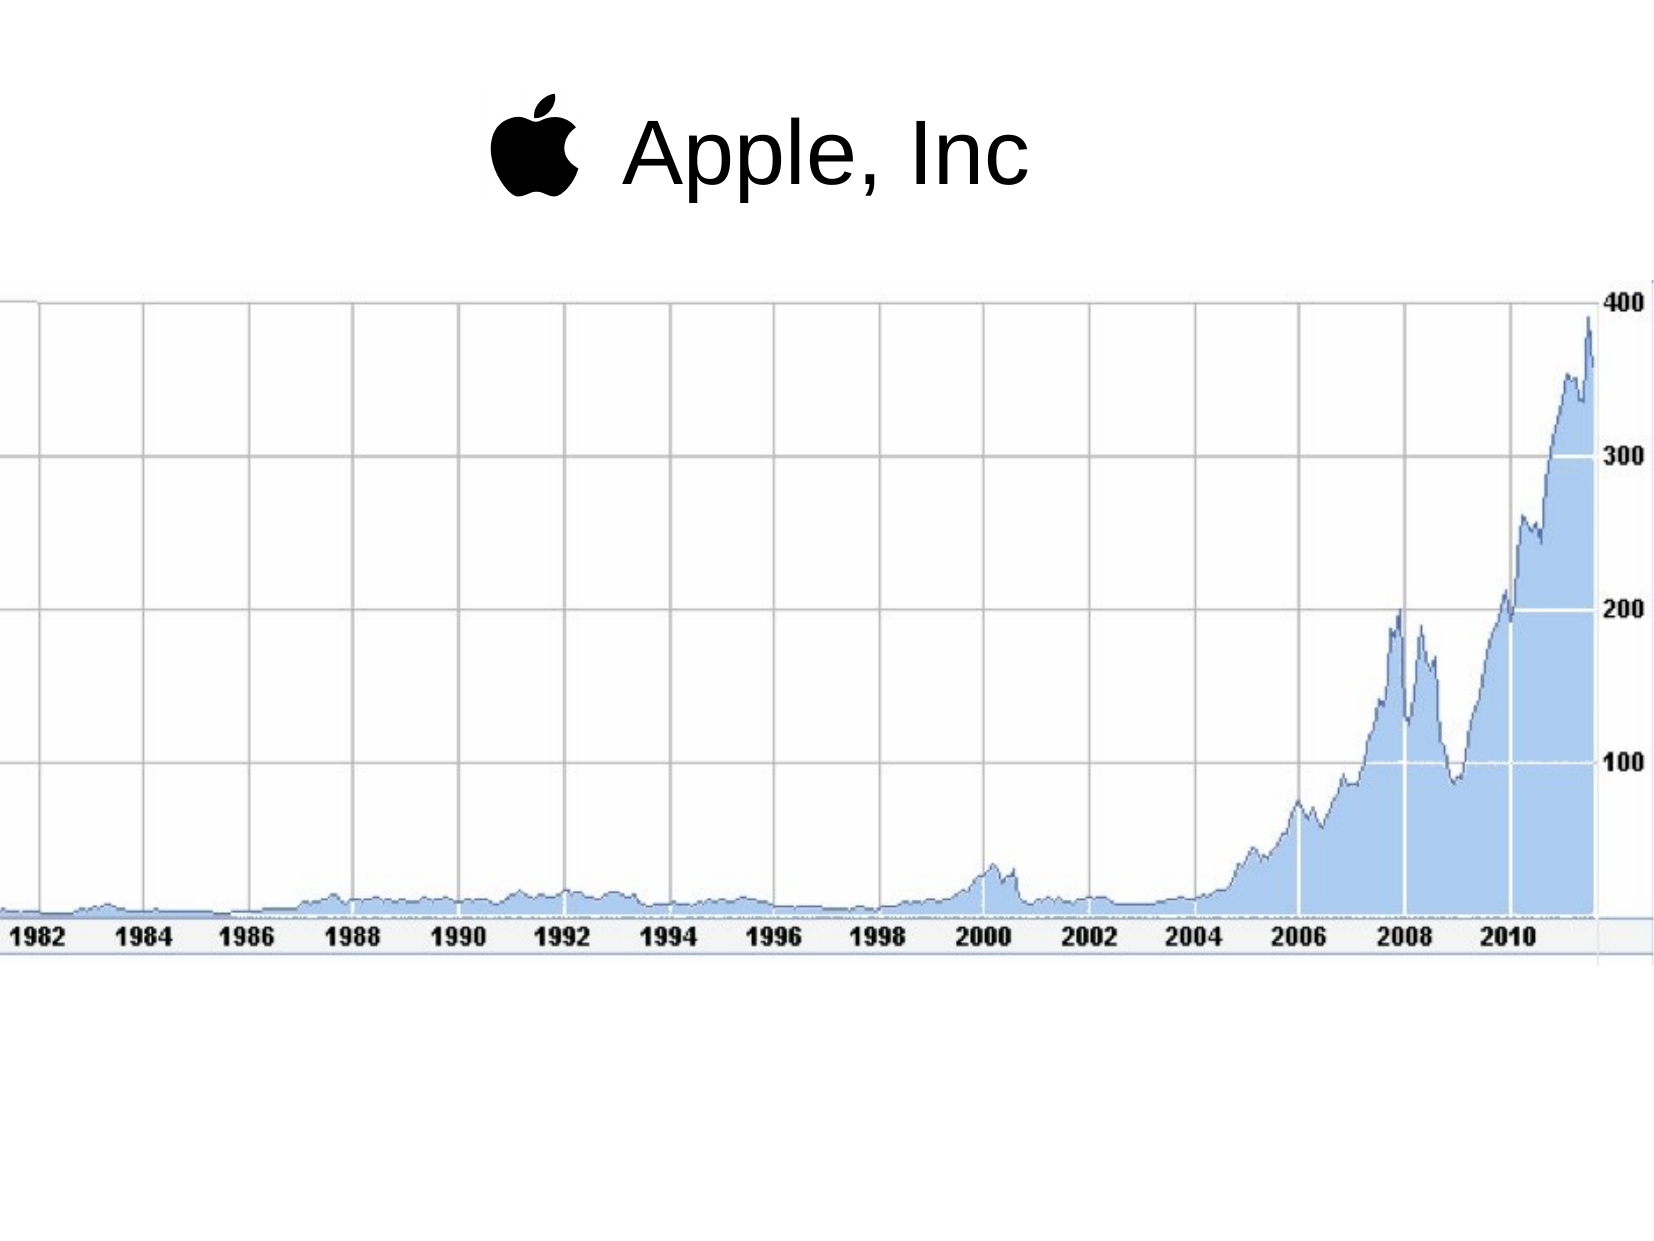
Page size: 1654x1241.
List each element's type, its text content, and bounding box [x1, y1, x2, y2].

picture [0, 280, 1654, 966]
picture [478, 88, 591, 202]
title Apple, Inc [82, 56, 1571, 250]
